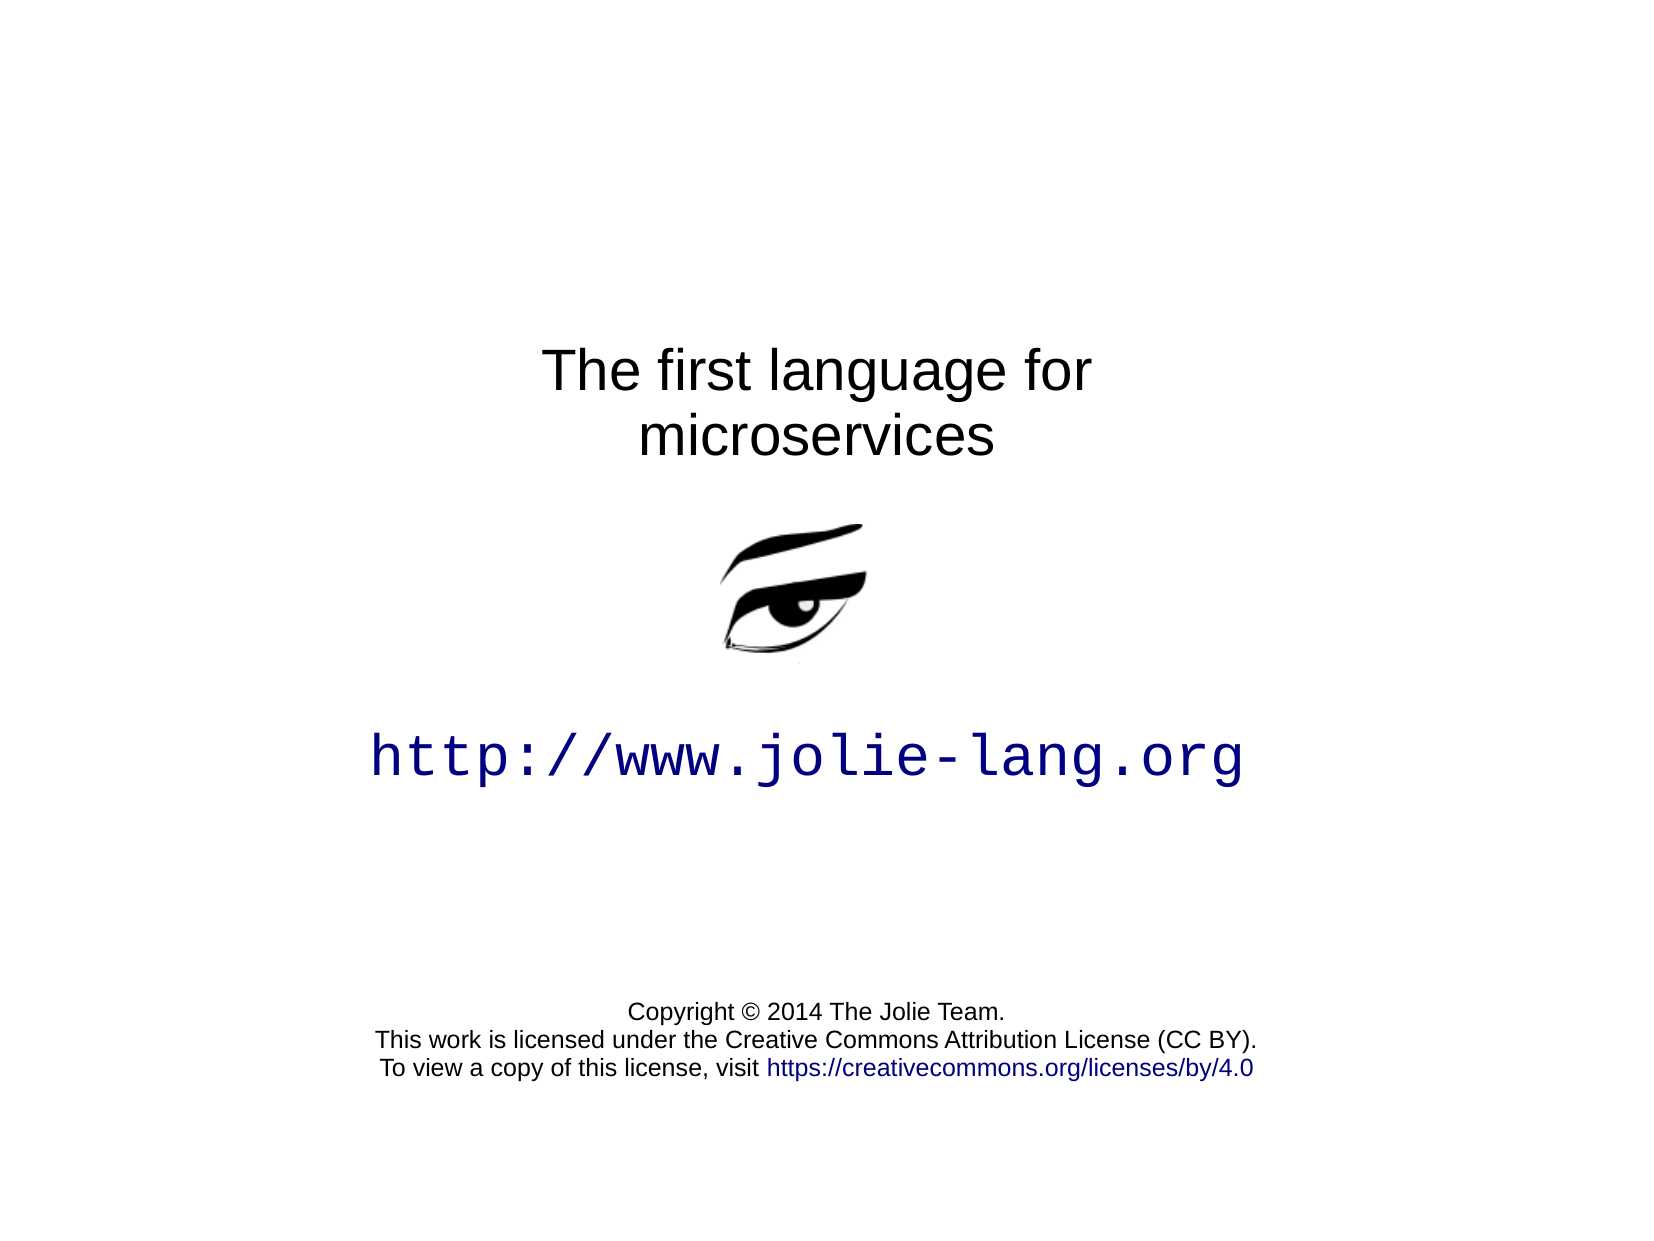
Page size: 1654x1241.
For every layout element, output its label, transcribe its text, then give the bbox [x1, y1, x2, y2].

text_box Copyright © 2014 The Jolie Team. This work is licensed under the Creative Commons Attribution License (CC BY). To view a copy of this license, visit https://creativecommons.org/licenses/by/4.0 [360, 990, 1276, 1090]
picture [720, 524, 872, 665]
text_box The first language for microservices [360, 330, 1276, 476]
text_box http://www.jolie-lang.org [355, 720, 1261, 801]
